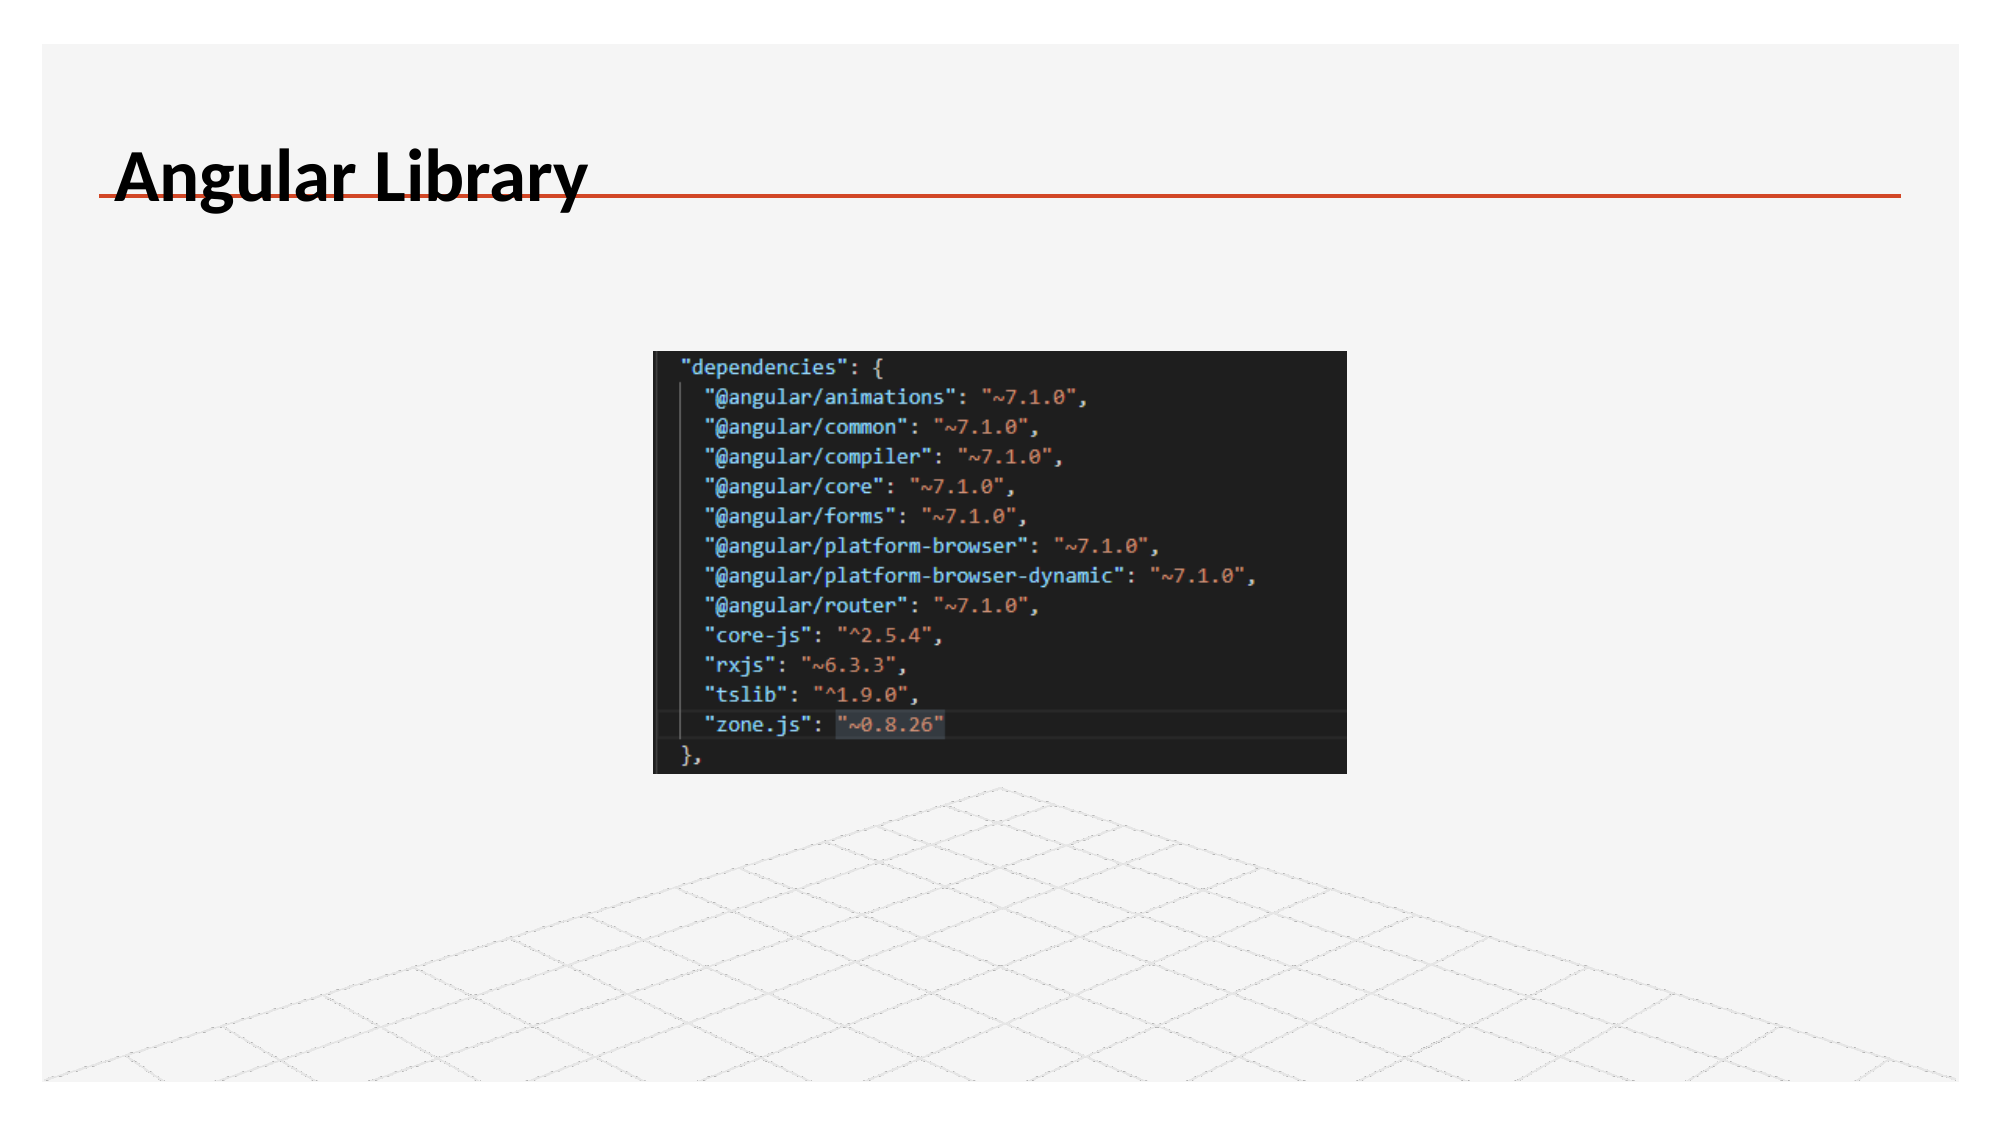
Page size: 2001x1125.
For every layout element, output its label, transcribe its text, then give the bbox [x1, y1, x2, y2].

list [99, 213, 1901, 1052]
text_box Angular Library [99, 73, 1901, 197]
picture [653, 351, 1347, 774]
